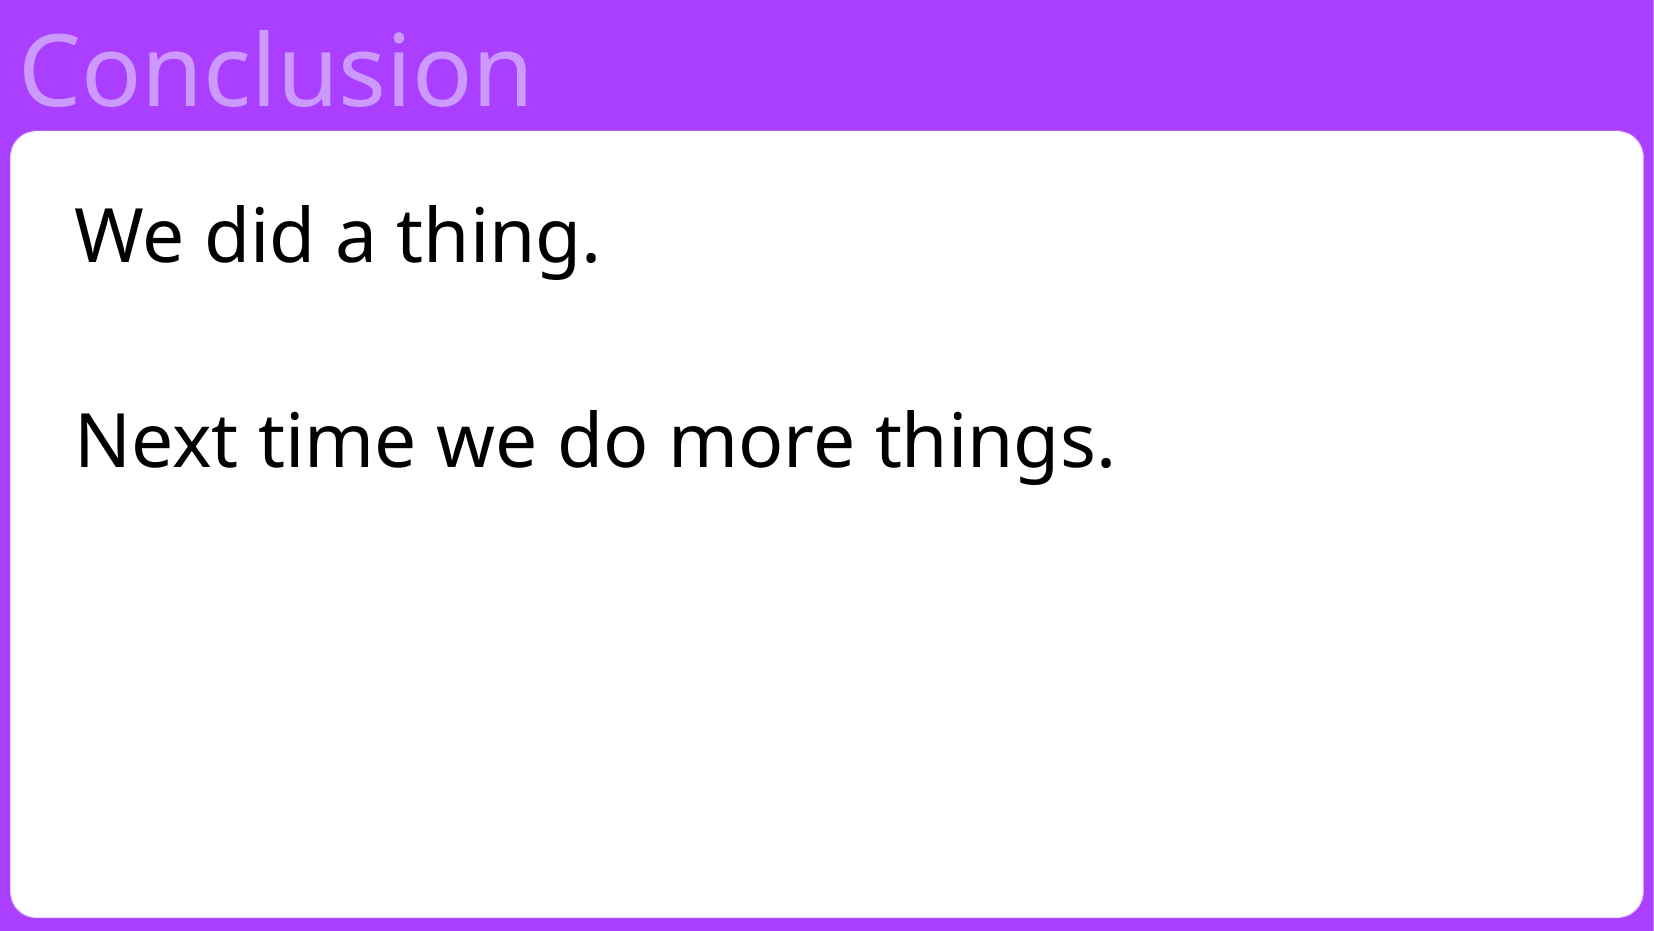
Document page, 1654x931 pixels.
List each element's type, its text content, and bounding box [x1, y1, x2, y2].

text_box We did a thing. Next time we do more things. [74, 182, 1610, 887]
picture [0, 0, 1654, 931]
title Conclusion [18, 8, 1574, 126]
